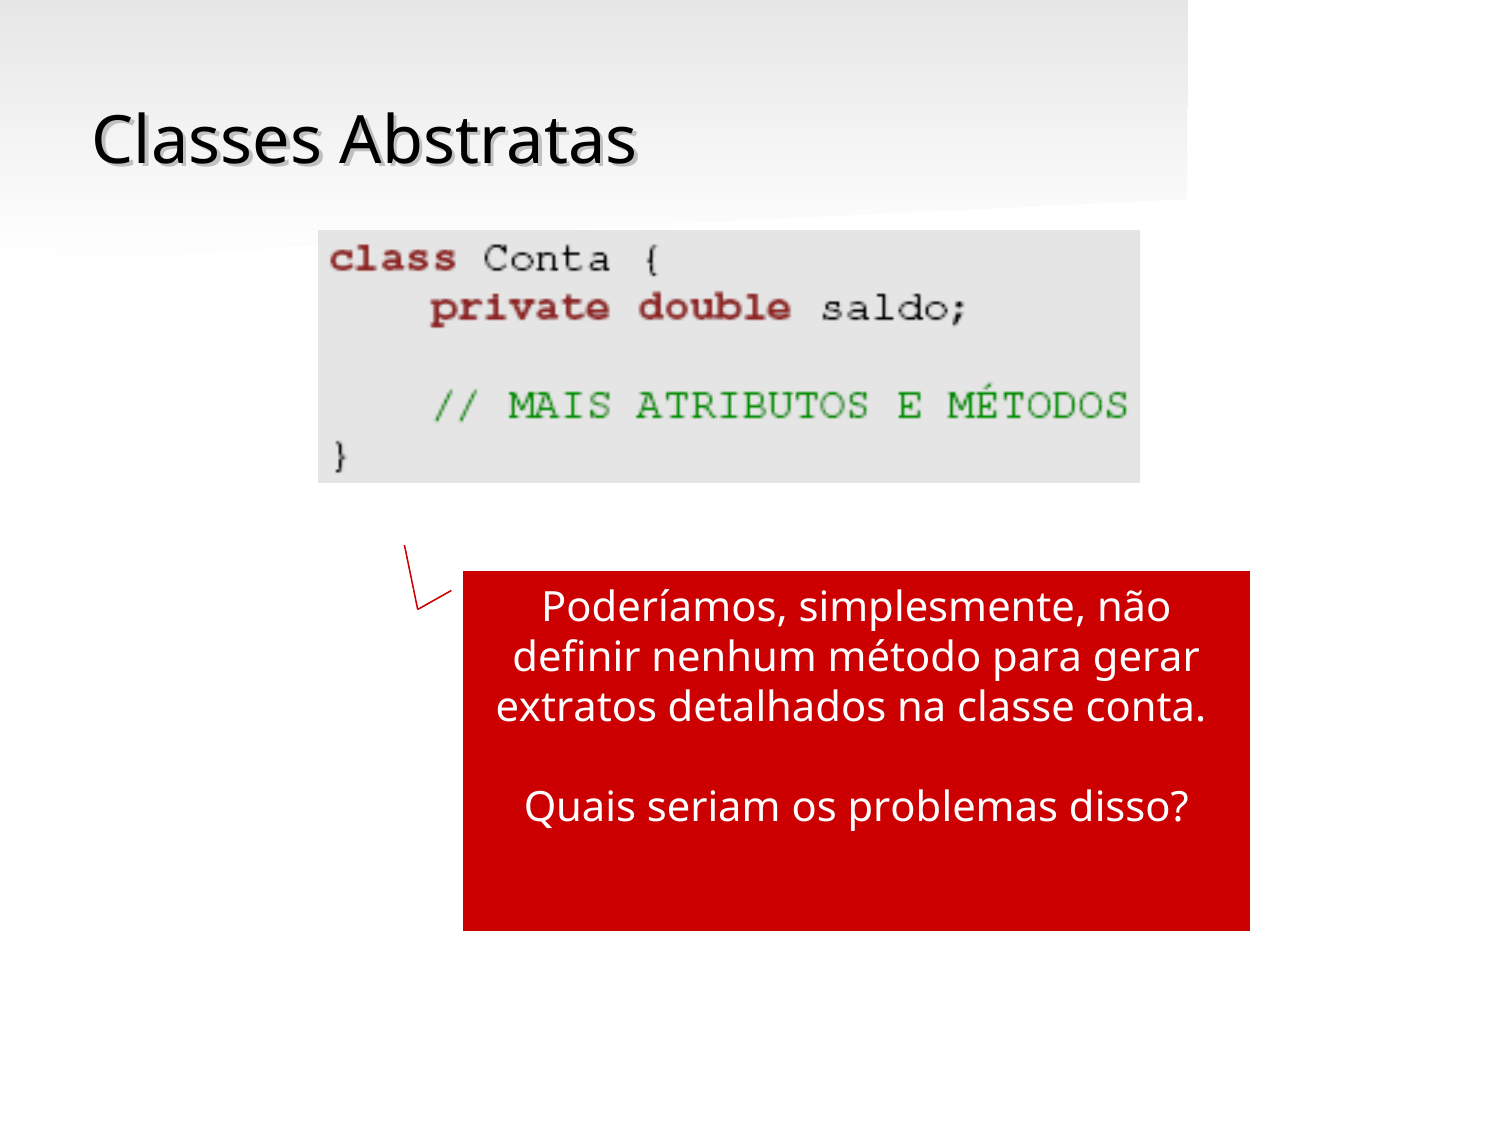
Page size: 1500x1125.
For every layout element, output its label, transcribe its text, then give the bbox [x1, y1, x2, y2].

text_box Classes Abstratas [76, 42, 1427, 231]
text_box Poderíamos, simplesmente, não definir nenhum método para gerar extratos detalhados na classe conta. Quais seriam os problemas disso? [464, 572, 1249, 930]
picture [318, 230, 1141, 483]
